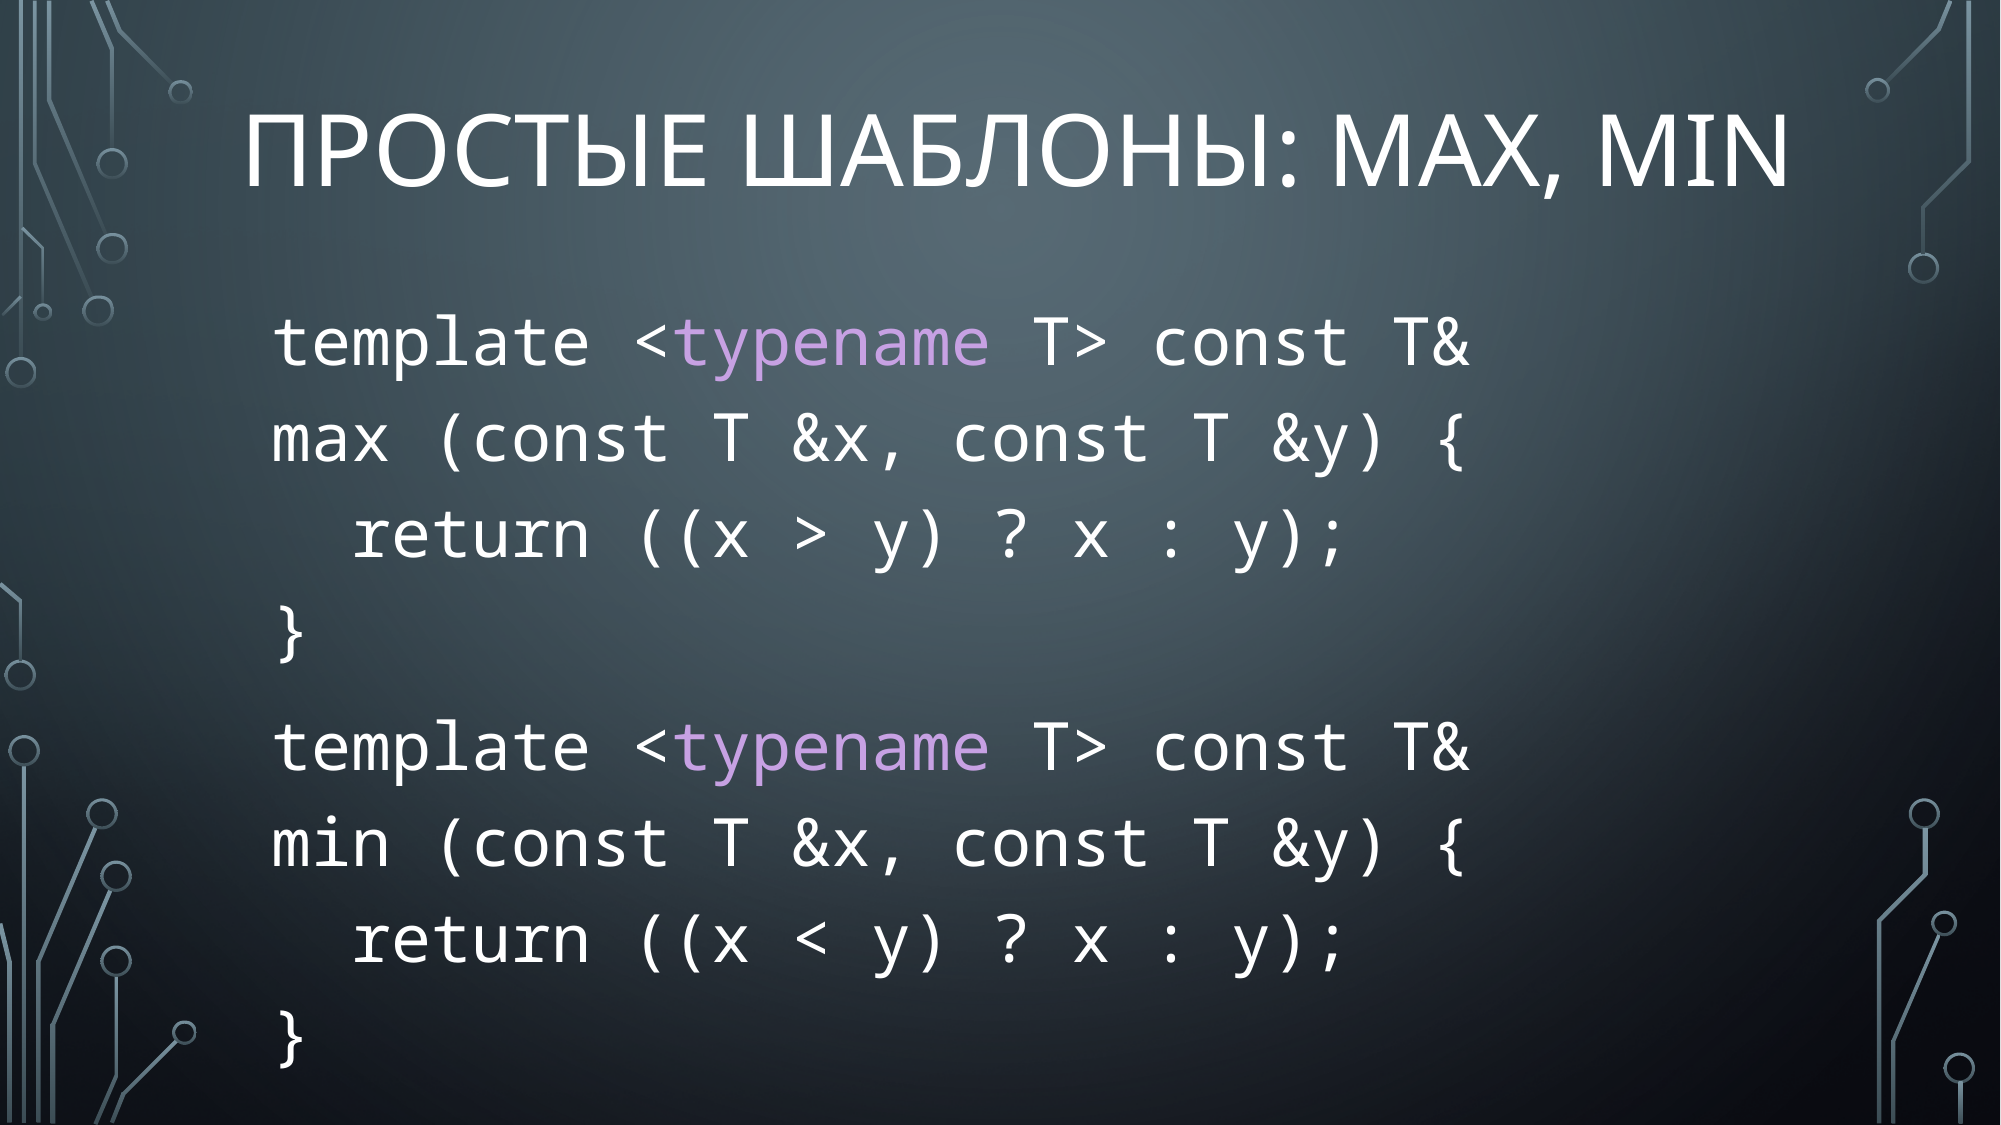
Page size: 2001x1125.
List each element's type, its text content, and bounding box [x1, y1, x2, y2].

list template <typename T> const T& max (const T &x, const T &y) { return ((x > y) ? x : y); } template <typename T> const T& min (const T &x, const T &y) { return ((x < y) ? x : y); } [256, 275, 1679, 1082]
title ПроСтые шаблоны: max, min [225, 32, 1853, 276]
